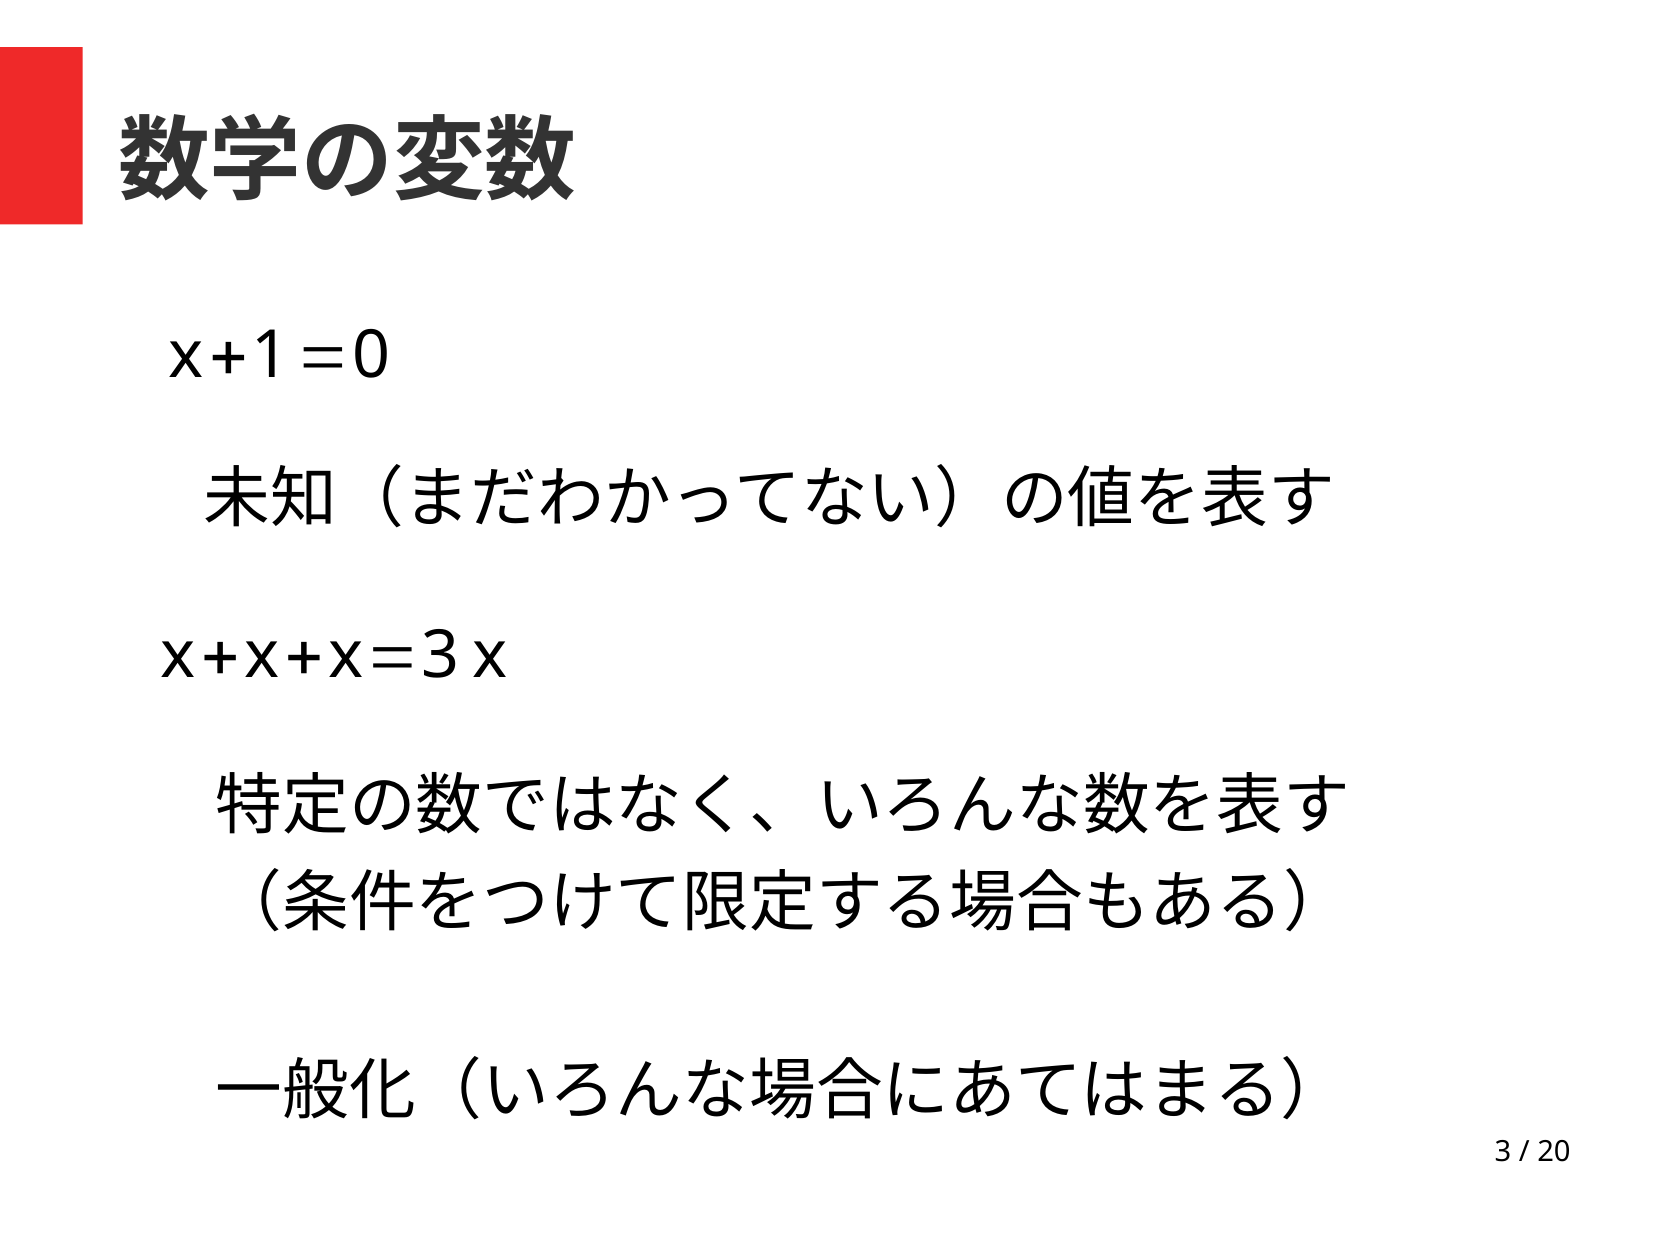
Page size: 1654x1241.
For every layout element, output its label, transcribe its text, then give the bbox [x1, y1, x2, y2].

list [322, 1064, 333, 1074]
text_box 特定の数ではなく、いろんな数を表す （条件をつけて限定する場合もある） 一般化（いろんな場合にあてはまる） [200, 744, 1583, 1026]
list [118, 708, 1536, 1074]
list [293, 1070, 305, 1074]
chart [153, 618, 188, 686]
title 数学の変数 [118, 49, 1571, 257]
text_box 未知（まだわかってない）の値を表す [188, 437, 1571, 686]
list [782, 1063, 804, 1068]
chart [161, 318, 402, 386]
list [839, 1063, 860, 1074]
